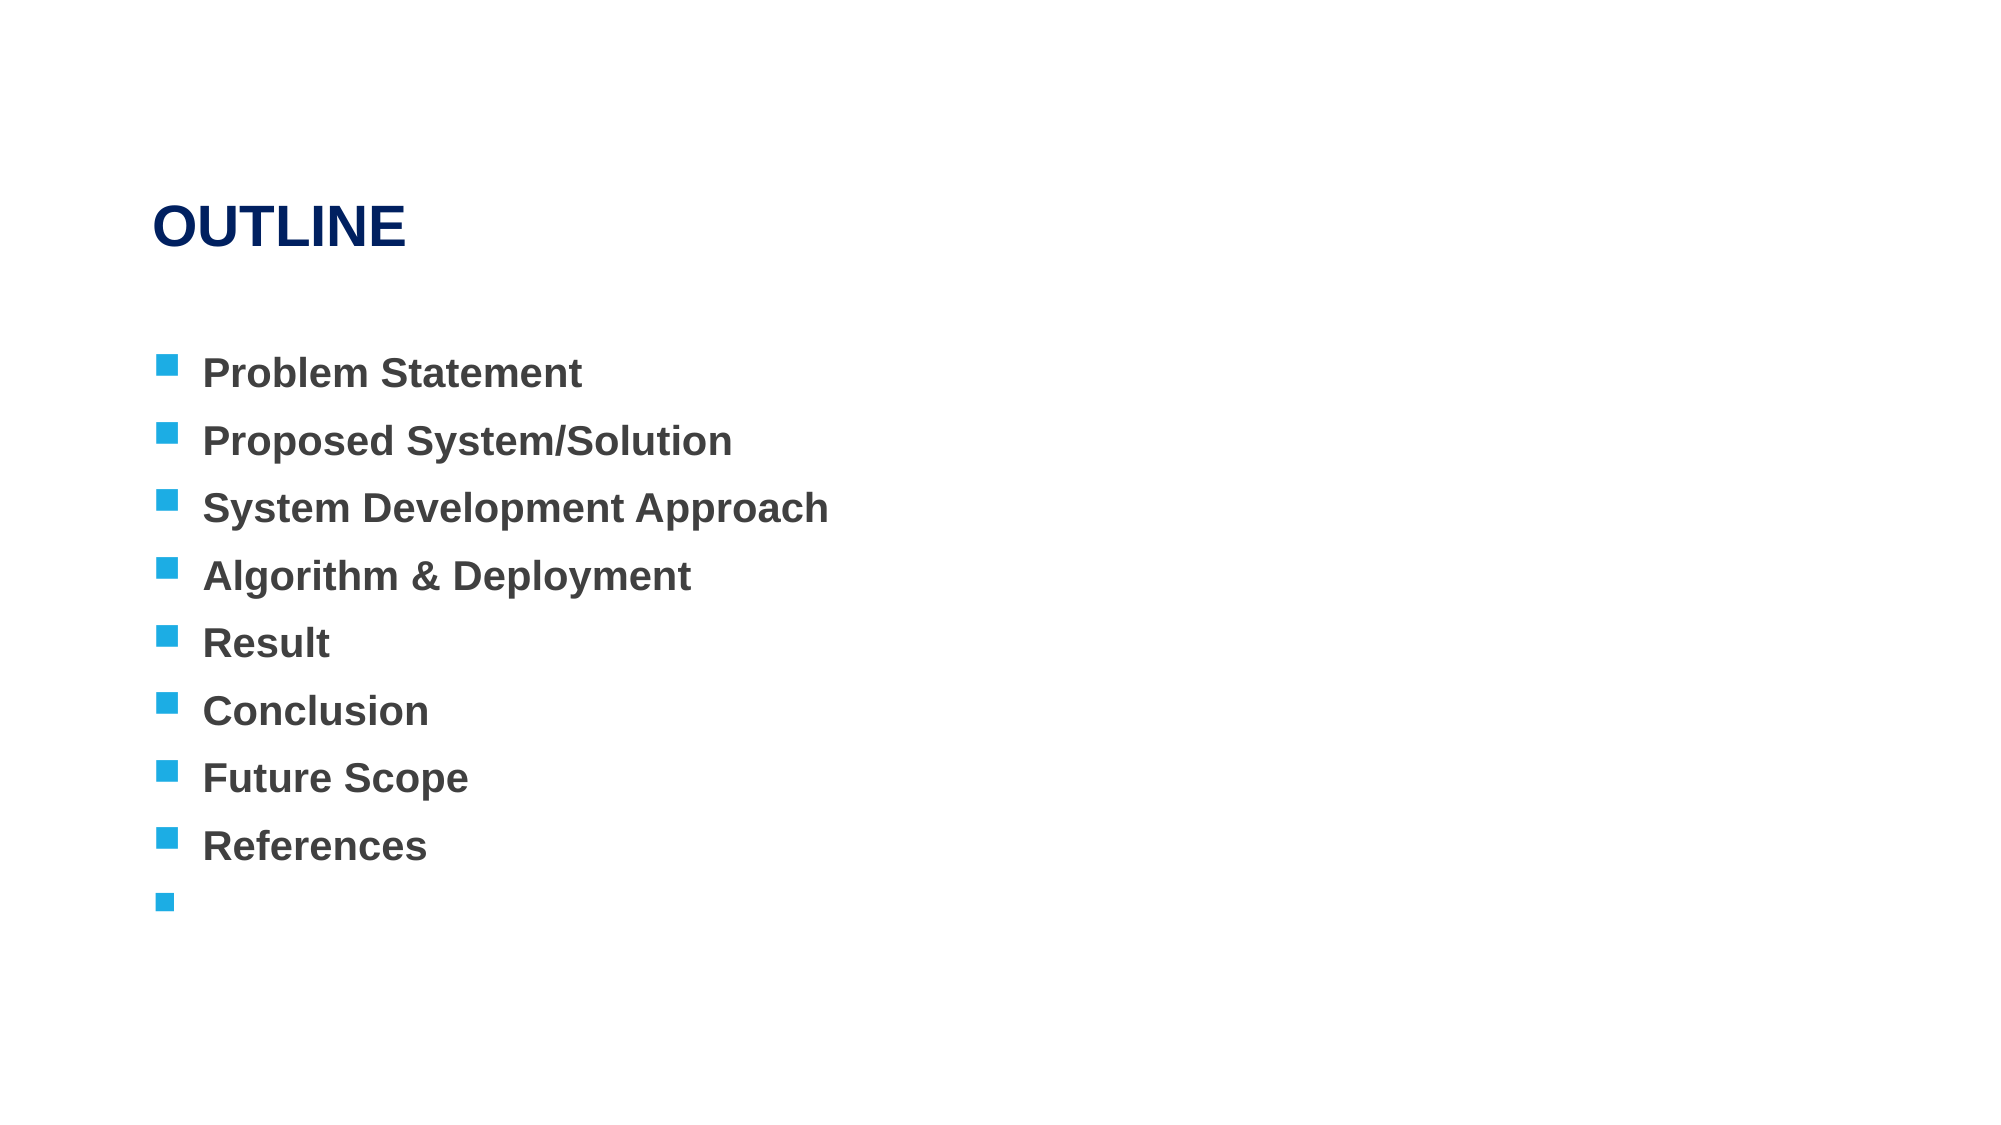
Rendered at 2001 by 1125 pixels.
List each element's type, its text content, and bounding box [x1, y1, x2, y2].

title OUTLINE [137, 48, 1863, 265]
list Problem Statement Proposed System/Solution System Development Approach Algorithm & Deployment Result Conclusion Future Scope References [137, 265, 1946, 1125]
